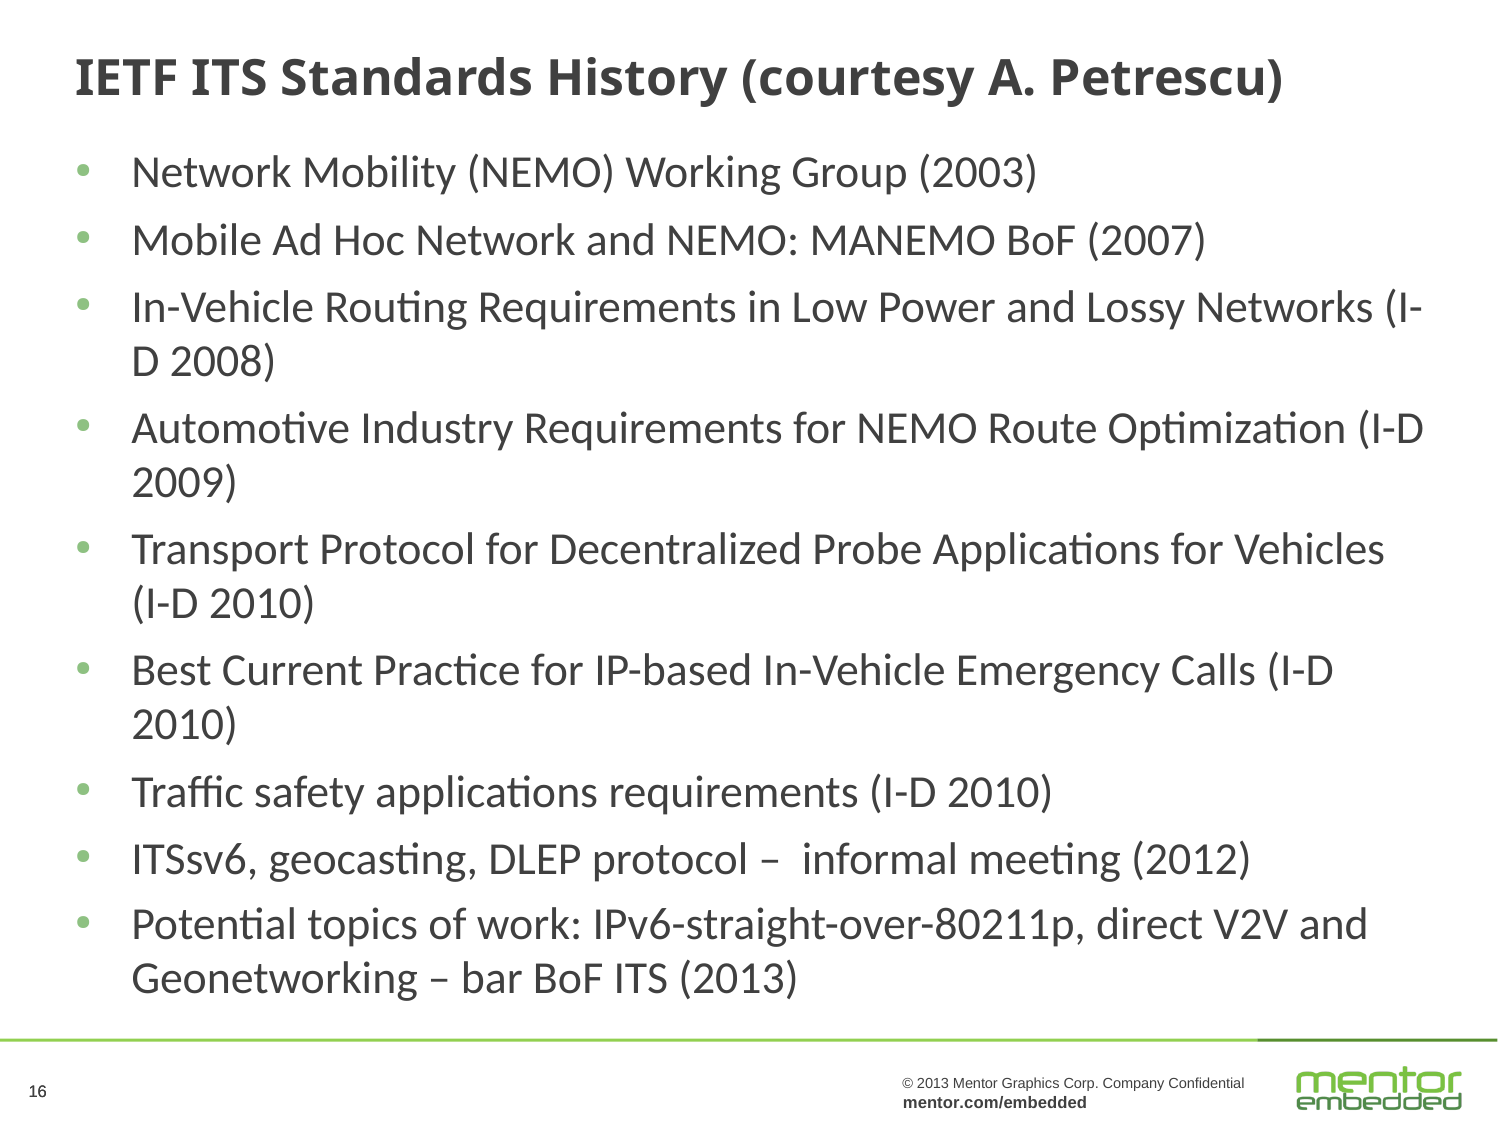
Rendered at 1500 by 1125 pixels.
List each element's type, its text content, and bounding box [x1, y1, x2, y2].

list Network Mobility (NEMO) Working Group (2003) Mobile Ad Hoc Network and NEMO: MANEMO BoF (2007) In-Vehicle Routing Requirements in Low Power and Lossy Networks (I-D 2008) Automotive Industry Requirements for NEMO Route Optimization (I-D 2009) Transport Protocol for Decentralized Probe Applications for Vehicles (I-D 2010) Best Current Practice for IP-based In-Vehicle Emergency Calls (I-D 2010) Traffic safety applications requirements (I-D 2010) ITSsv6, geocasting, DLEP protocol – informal meeting (2012) Potential topics of work: IPv6-straight-over-80211p, direct V2V and Geonetworking – bar BoF ITS (2013) [0, 137, 1500, 1025]
title IETF ITS Standards History (courtesy A. Petrescu) [0, 0, 1500, 113]
picture [1292, 1062, 1464, 1114]
